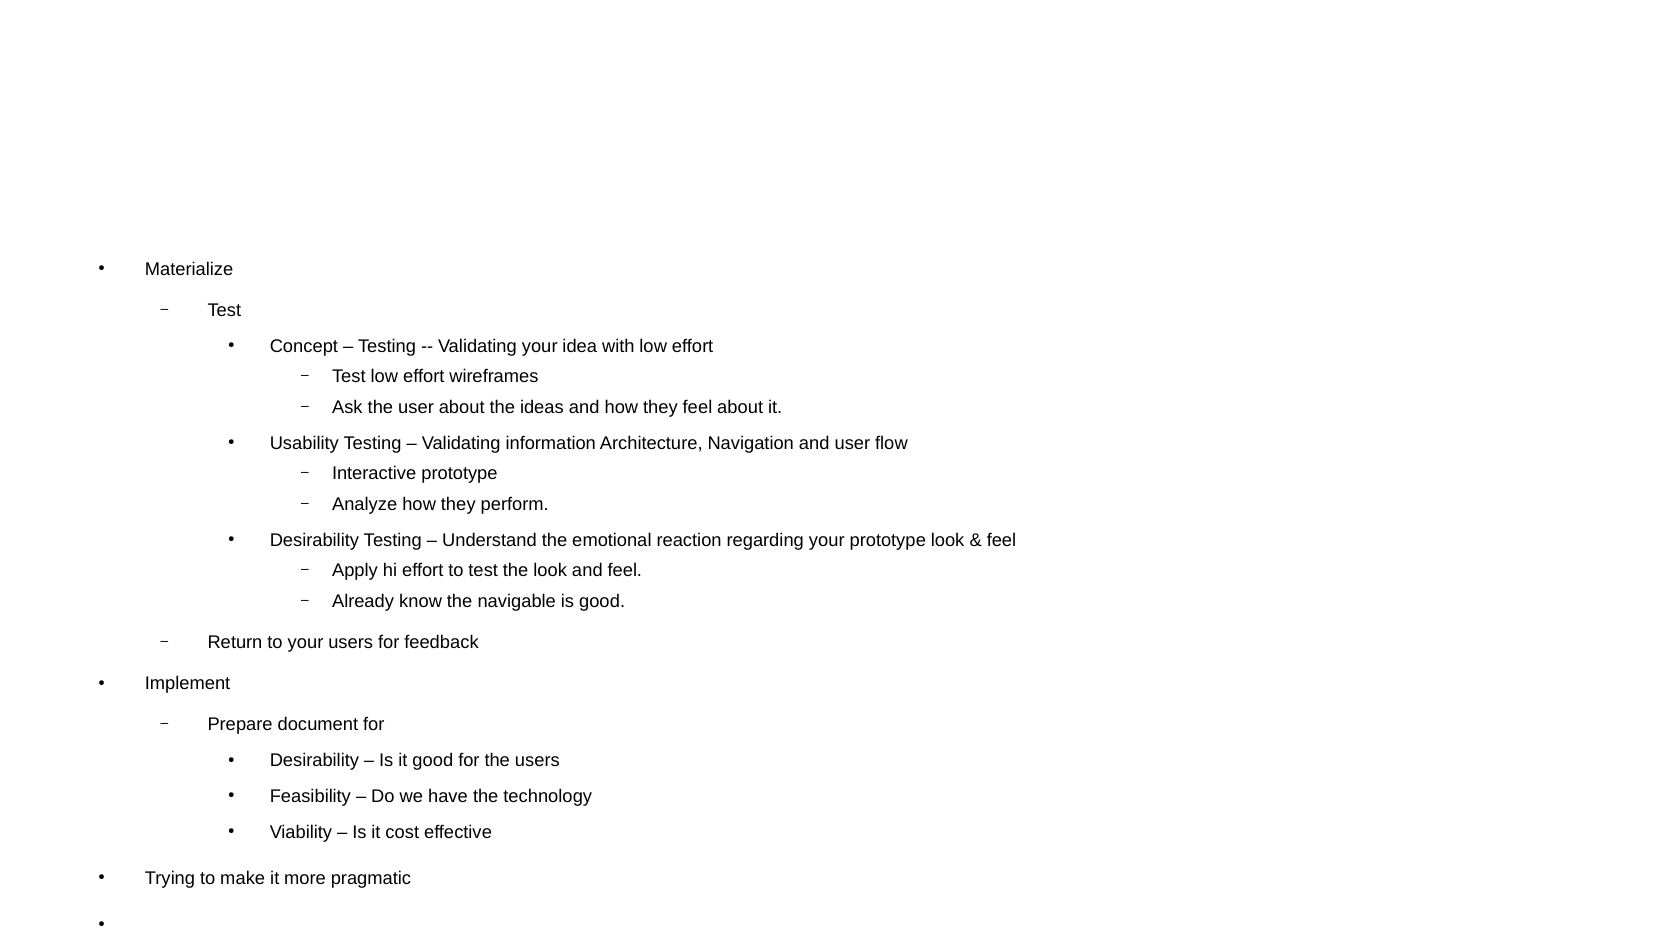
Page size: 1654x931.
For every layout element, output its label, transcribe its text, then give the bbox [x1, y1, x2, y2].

list Materialize Test Concept – Testing -- Validating your idea with low effort Test low effort wireframes Ask the user about the ideas and how they feel about it. Usability Testing – Validating information Architecture, Navigation and user flow Interactive prototype Analyze how they perform. Desirability Testing – Understand the emotional reaction regarding your prototype look & feel Apply hi effort to test the look and feel. Already know the navigable is good. Return to your users for feedback Implement Prepare document for Desirability – Is it good for the users Feasibility – Do we have the technology Viability – Is it cost effective Trying to make it more pragmatic [82, 217, 1651, 901]
